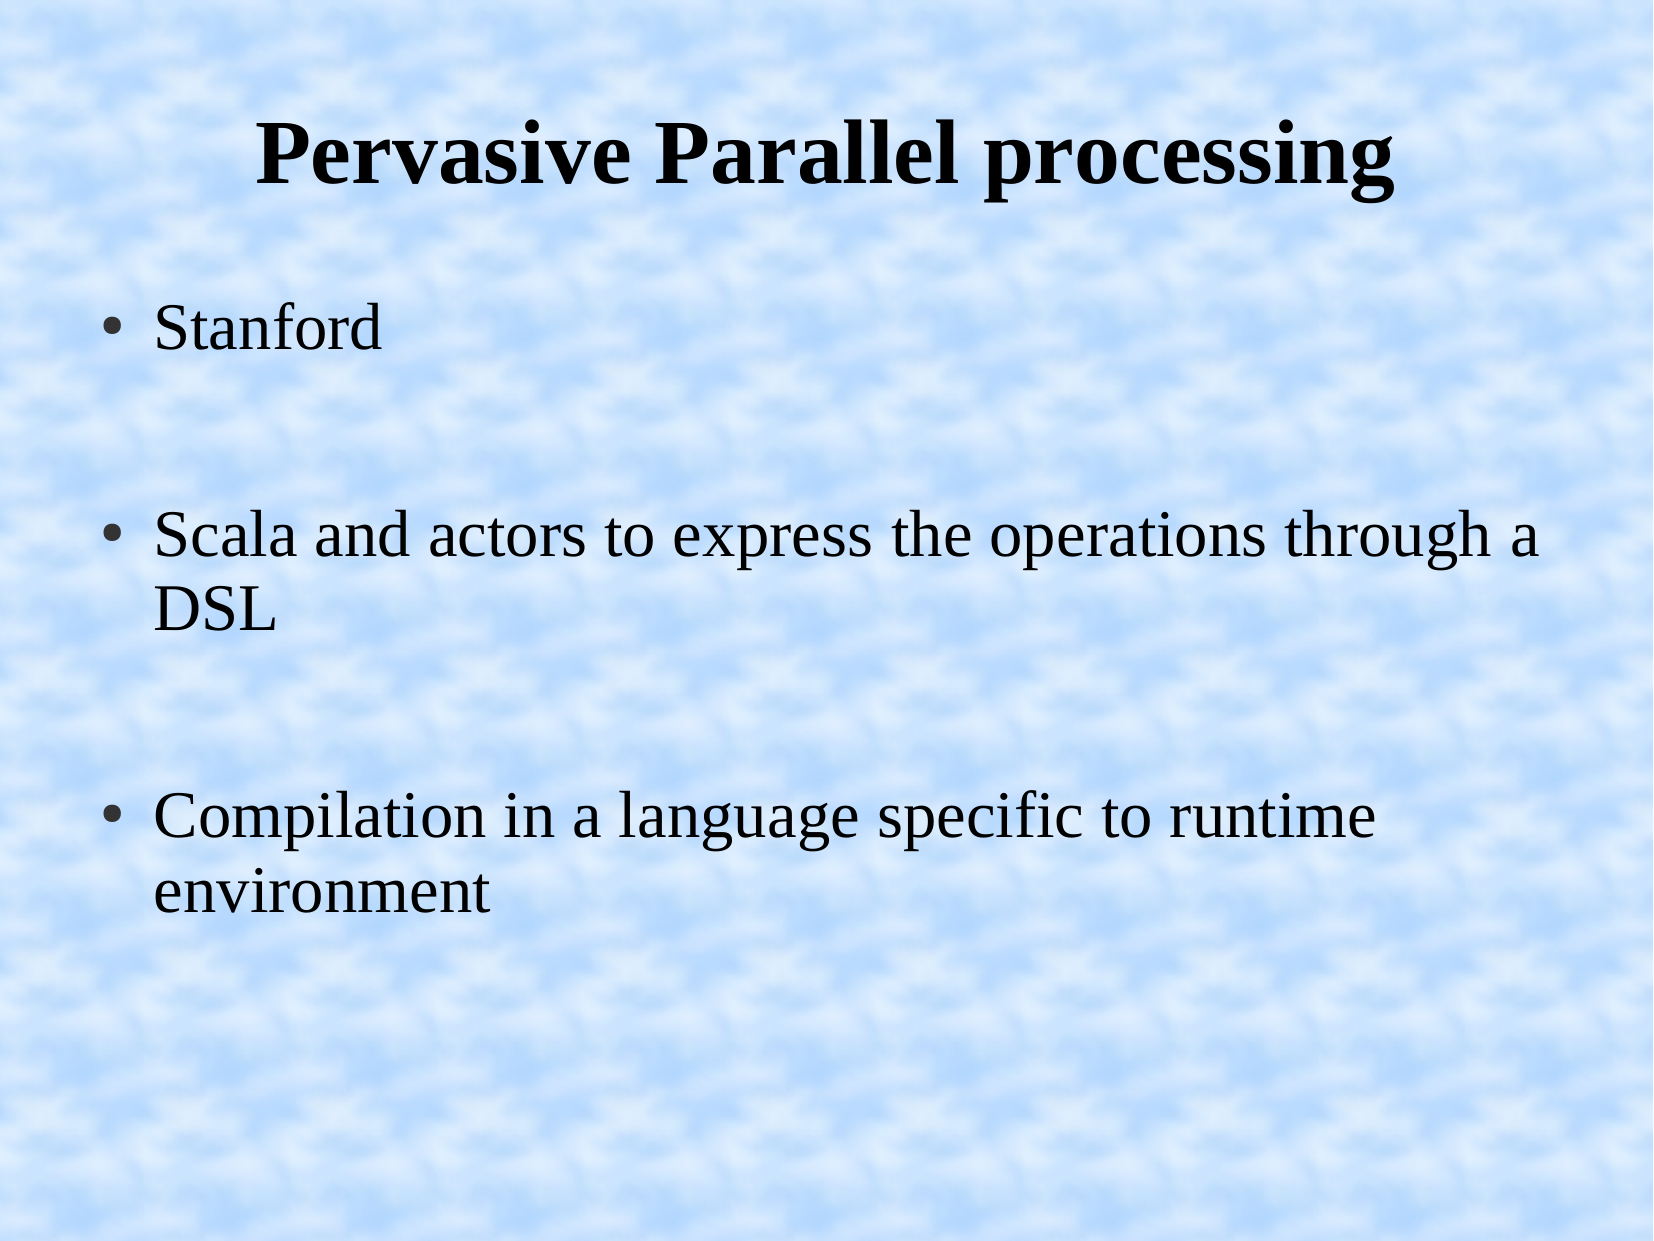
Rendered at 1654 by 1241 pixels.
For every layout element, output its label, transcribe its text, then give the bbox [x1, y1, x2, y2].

title Pervasive Parallel processing [82, 56, 1571, 250]
list Stanford Scala and actors to express the operations through a DSL Compilation in a language specific to runtime environment [82, 290, 1571, 1110]
picture [0, 0, 1654, 1241]
